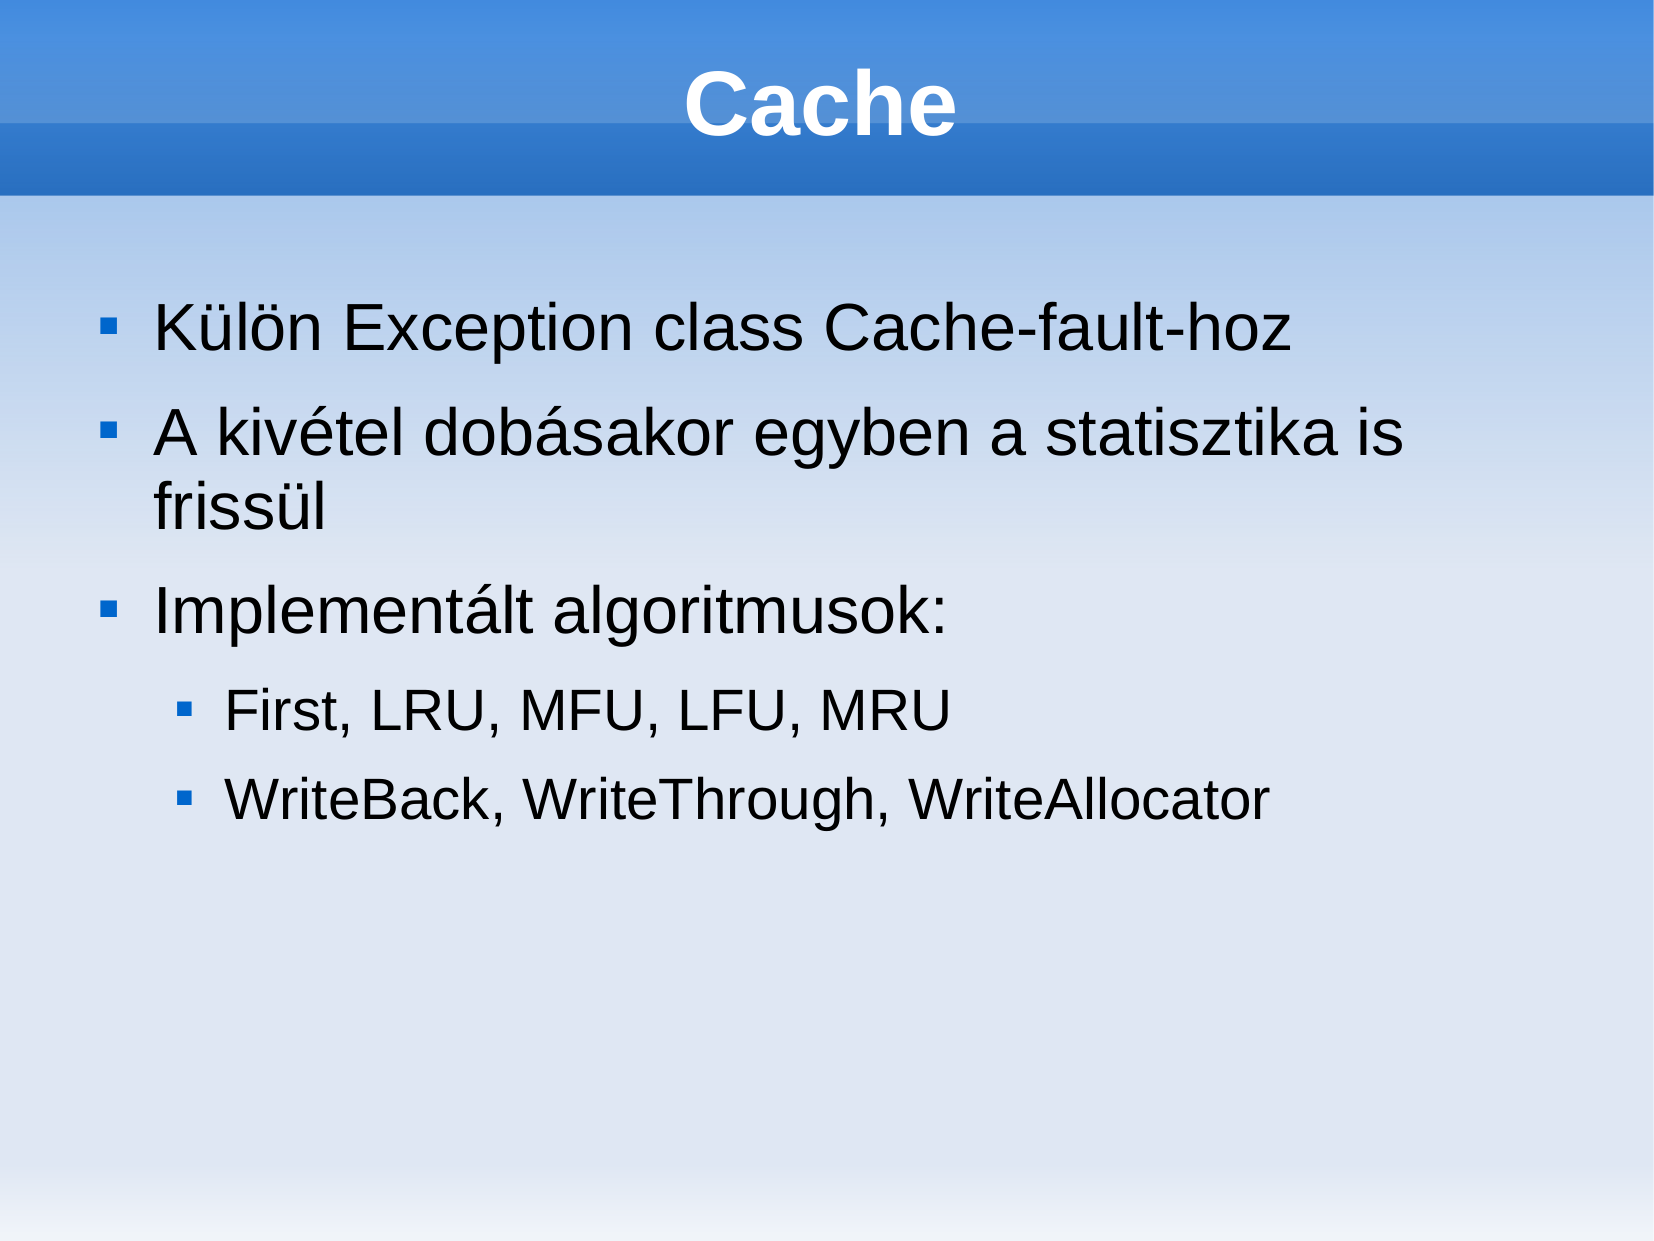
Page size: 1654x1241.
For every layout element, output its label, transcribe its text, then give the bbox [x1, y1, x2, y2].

title Cache [76, 7, 1565, 200]
list Külön Exception class Cache-fault-hoz A kivétel dobásakor egyben a statisztika is frissül Implementált algoritmusok: First, LRU, MFU, LFU, MRU WriteBack, WriteThrough, WriteAllocator [82, 290, 1571, 1094]
picture [0, 0, 1654, 1241]
